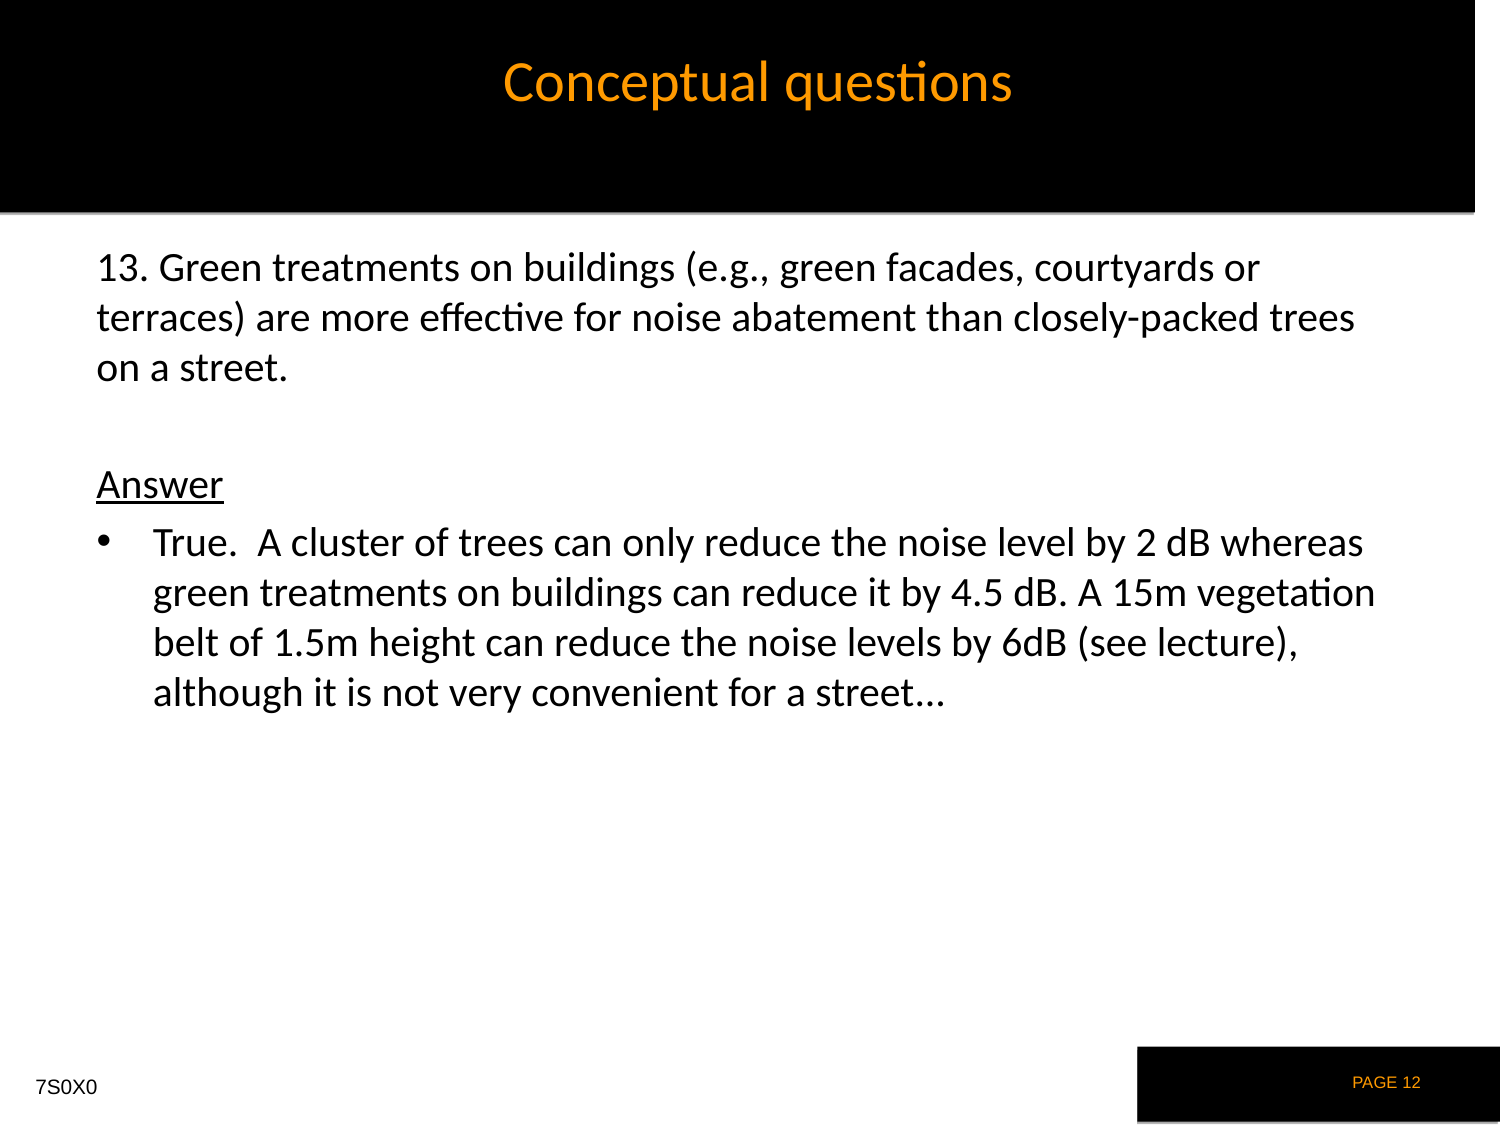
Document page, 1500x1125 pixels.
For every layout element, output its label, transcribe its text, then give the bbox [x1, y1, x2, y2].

text_box [0, 0, 1475, 213]
text_box PAGE 12 [1352, 1066, 1453, 1098]
title Conceptual questions [100, 35, 1417, 187]
text_box 7S0X0 [35, 1070, 626, 1102]
list 13. Green treatments on buildings (e.g., green facades, courtyards or terraces) are more effective for noise abatement than closely-packed trees on a street. Answer True. A cluster of trees can only reduce the noise level by 2 dB whereas green treatments on buildings can reduce it by 4.5 dB. A 15m vegetation belt of 1.5m height can reduce the noise levels by 6dB (see lecture), although it is not very convenient for a street... [81, 232, 1394, 419]
text_box [1137, 1046, 1500, 1122]
